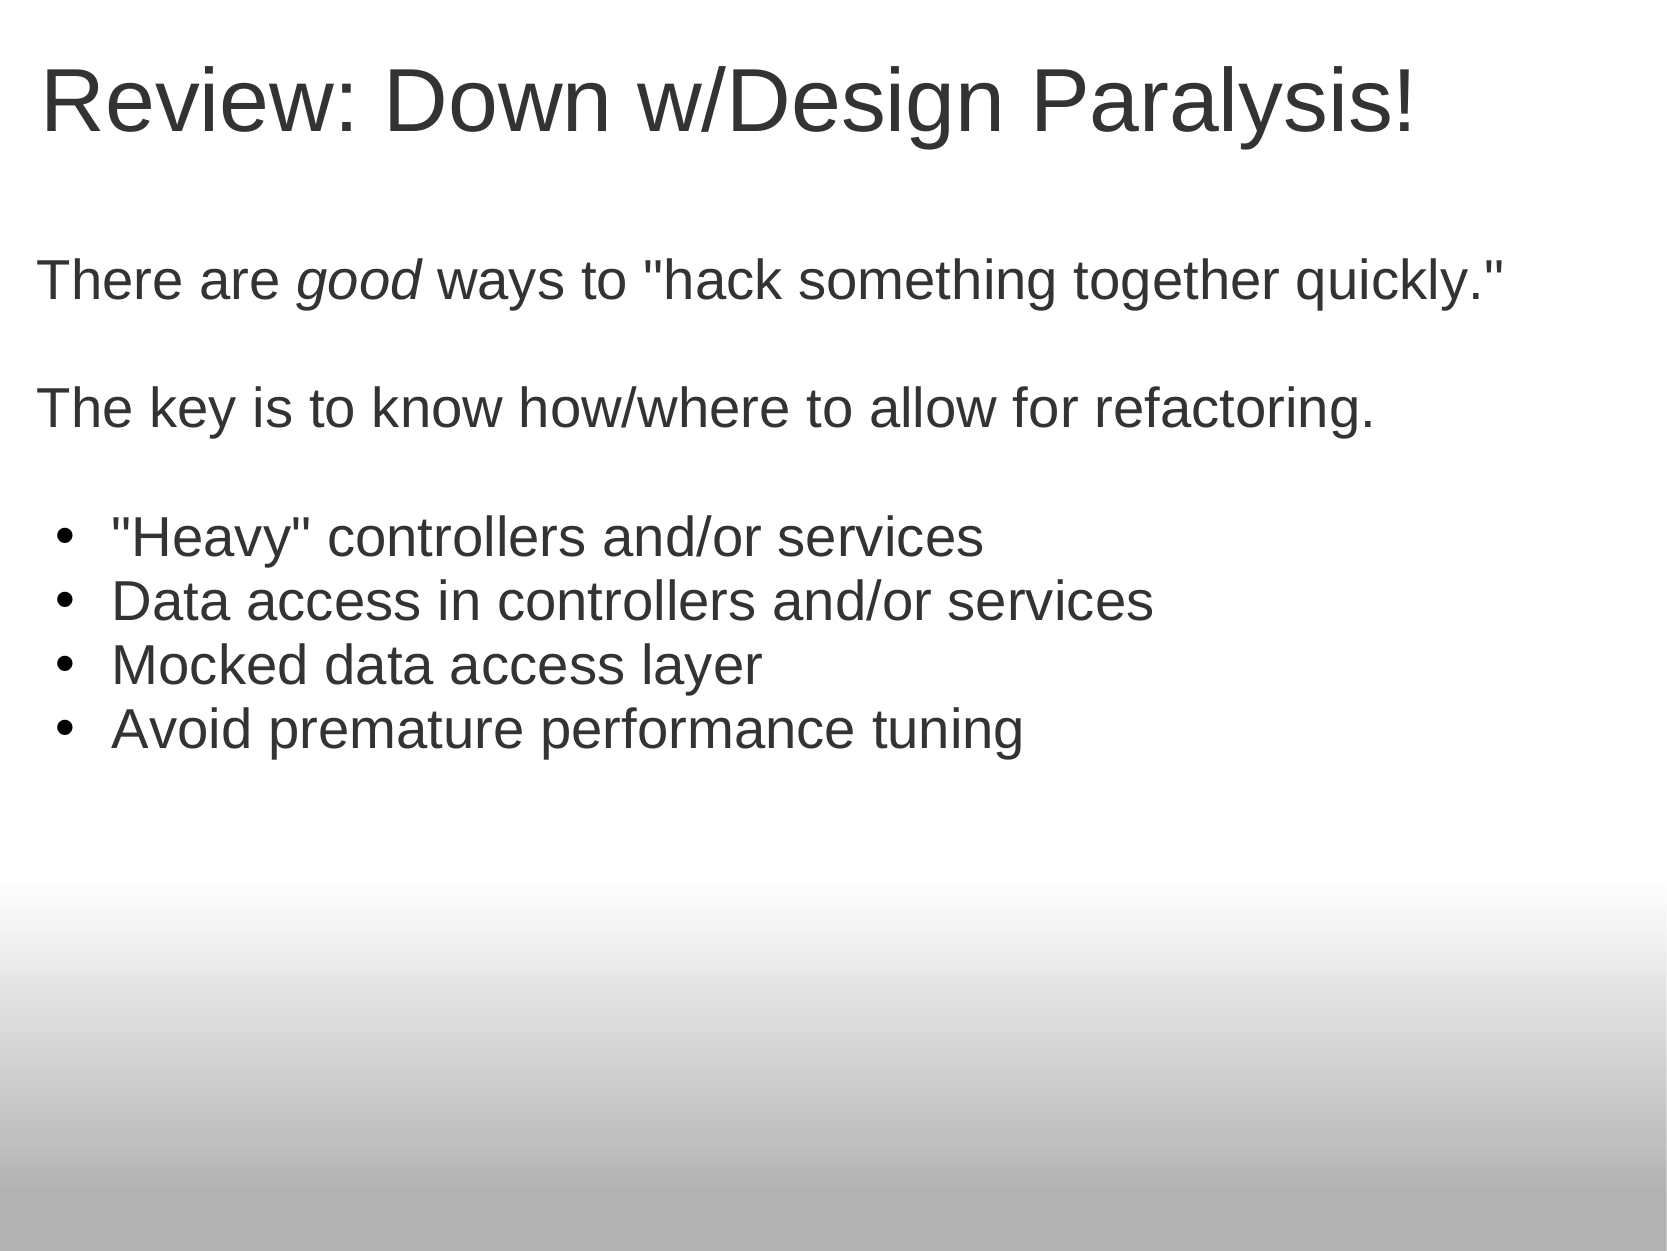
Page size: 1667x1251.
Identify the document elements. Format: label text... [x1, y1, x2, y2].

title Review: Down w/Design Paralysis! [40, 50, 1627, 201]
picture [0, 0, 1667, 1251]
list There are good ways to "hack something together quickly." The key is to know how/where to allow for refactoring. "Heavy" controllers and/or services Data access in controllers and/or services Mocked data access layer Avoid premature performance tuning [36, 248, 1608, 1196]
